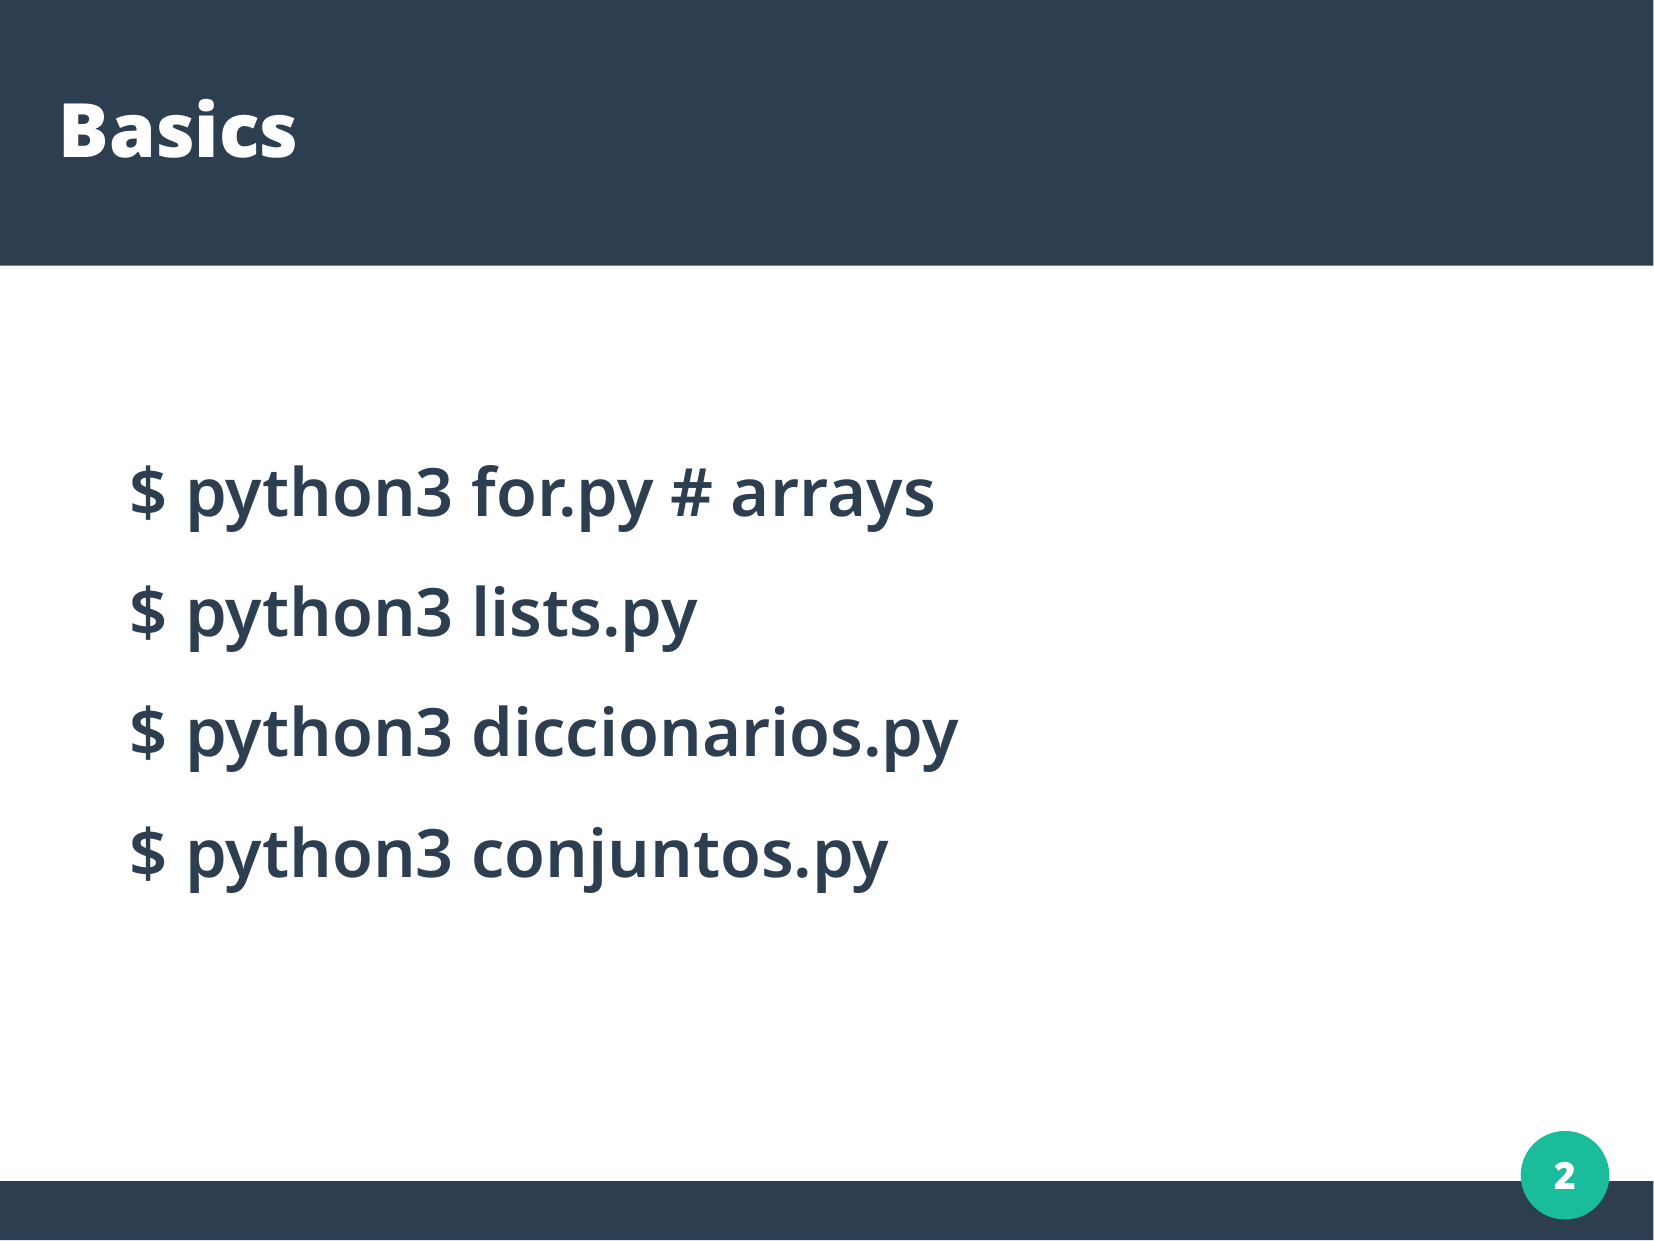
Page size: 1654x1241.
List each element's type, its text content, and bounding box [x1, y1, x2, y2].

title Basics [59, 49, 1595, 207]
list $ python3 for.py # arrays $ python3 lists.py $ python3 diccionarios.py $ python3 conjuntos.py [59, 324, 1595, 1152]
